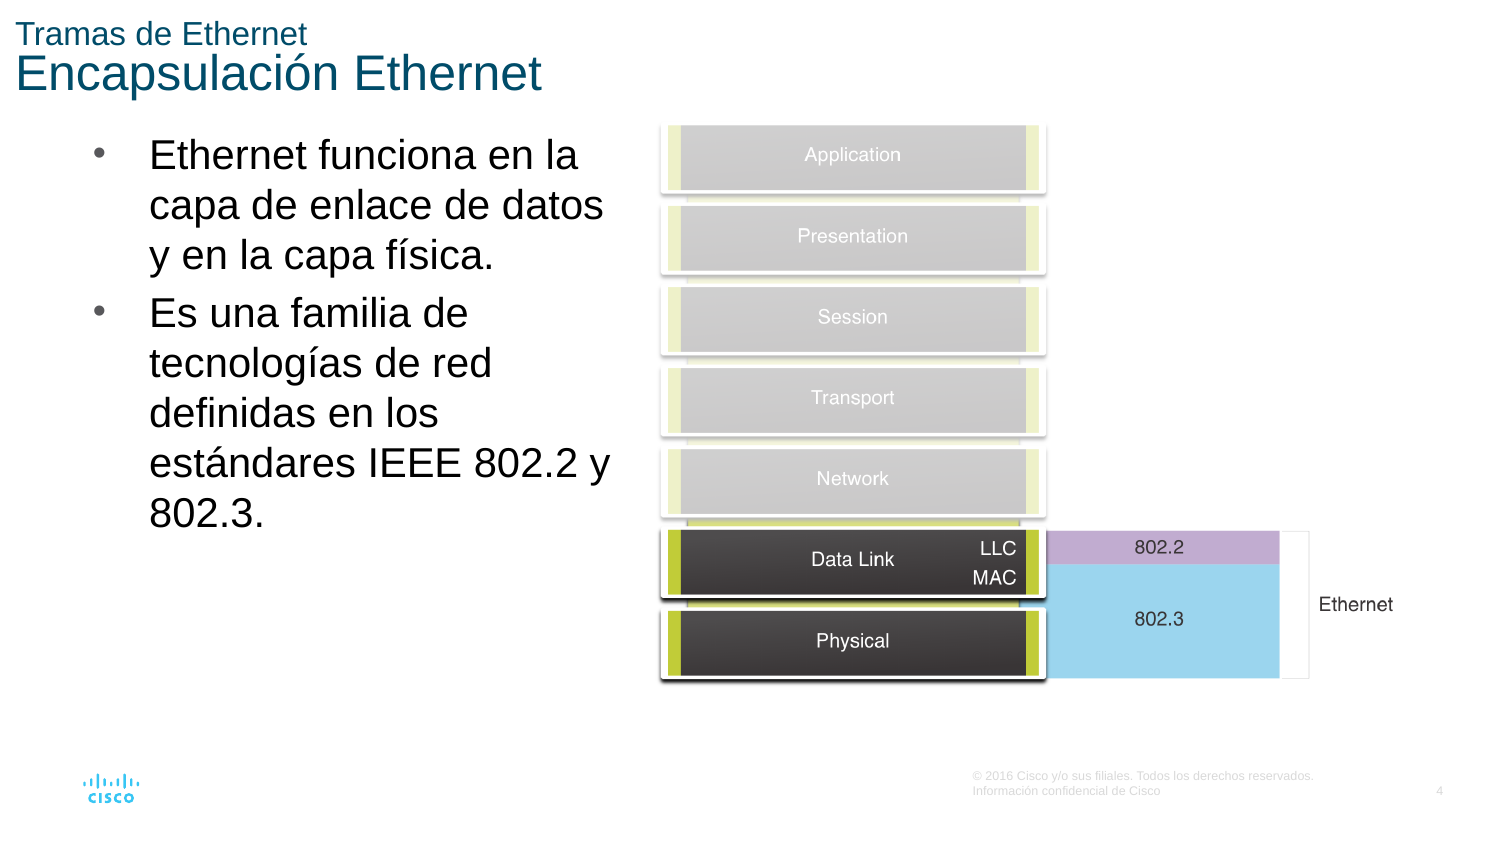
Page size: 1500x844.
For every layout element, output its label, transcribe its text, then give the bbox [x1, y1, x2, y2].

title Tramas de Ethernet Encapsulación Ethernet [0, 0, 1369, 121]
picture [647, 120, 1424, 689]
list Ethernet funciona en la capa de enlace de datos y en la capa física. Es una familia de tecnologías de red definidas en los estándares IEEE 802.2 y 802.3. [77, 120, 630, 726]
